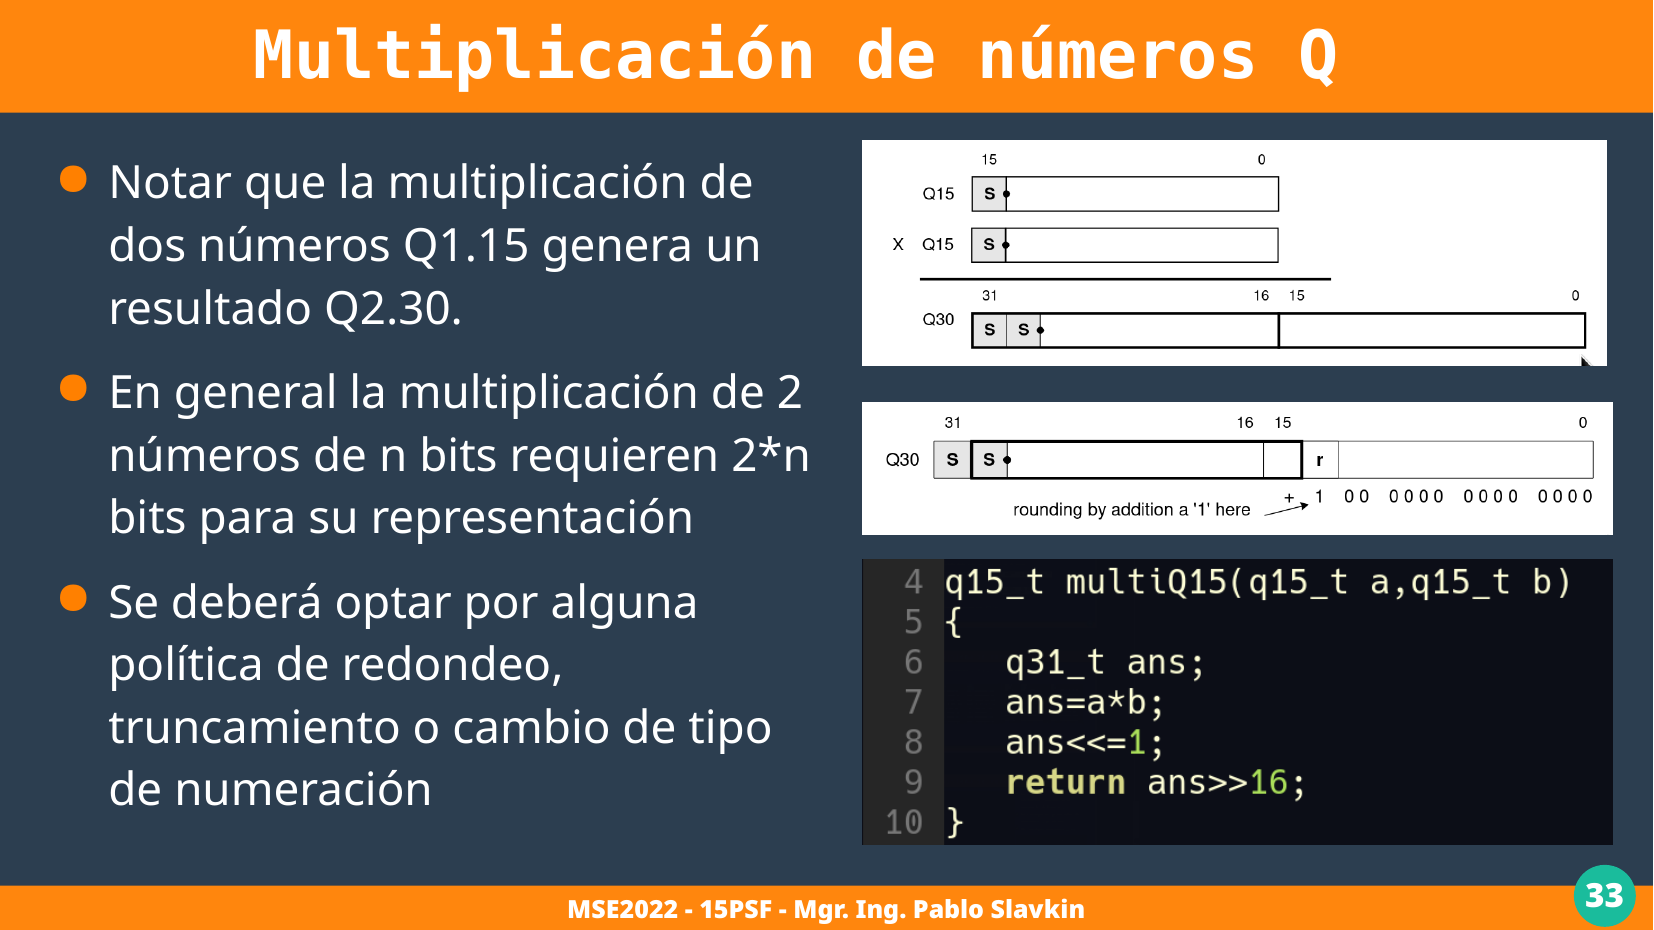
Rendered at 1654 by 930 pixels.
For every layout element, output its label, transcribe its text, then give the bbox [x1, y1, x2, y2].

list Notar que la multiplicación de dos números Q1.15 genera un resultado Q2.30. En general la multiplicación de 2 números de n bits requieren 2*n bits para su representación Se deberá optar por alguna política de redondeo, truncamiento o cambio de tipo de numeración [37, 150, 826, 863]
picture [862, 140, 1607, 366]
picture [862, 402, 1613, 535]
picture [862, 559, 1613, 845]
title Multiplicación de números Q [253, 16, 1653, 113]
